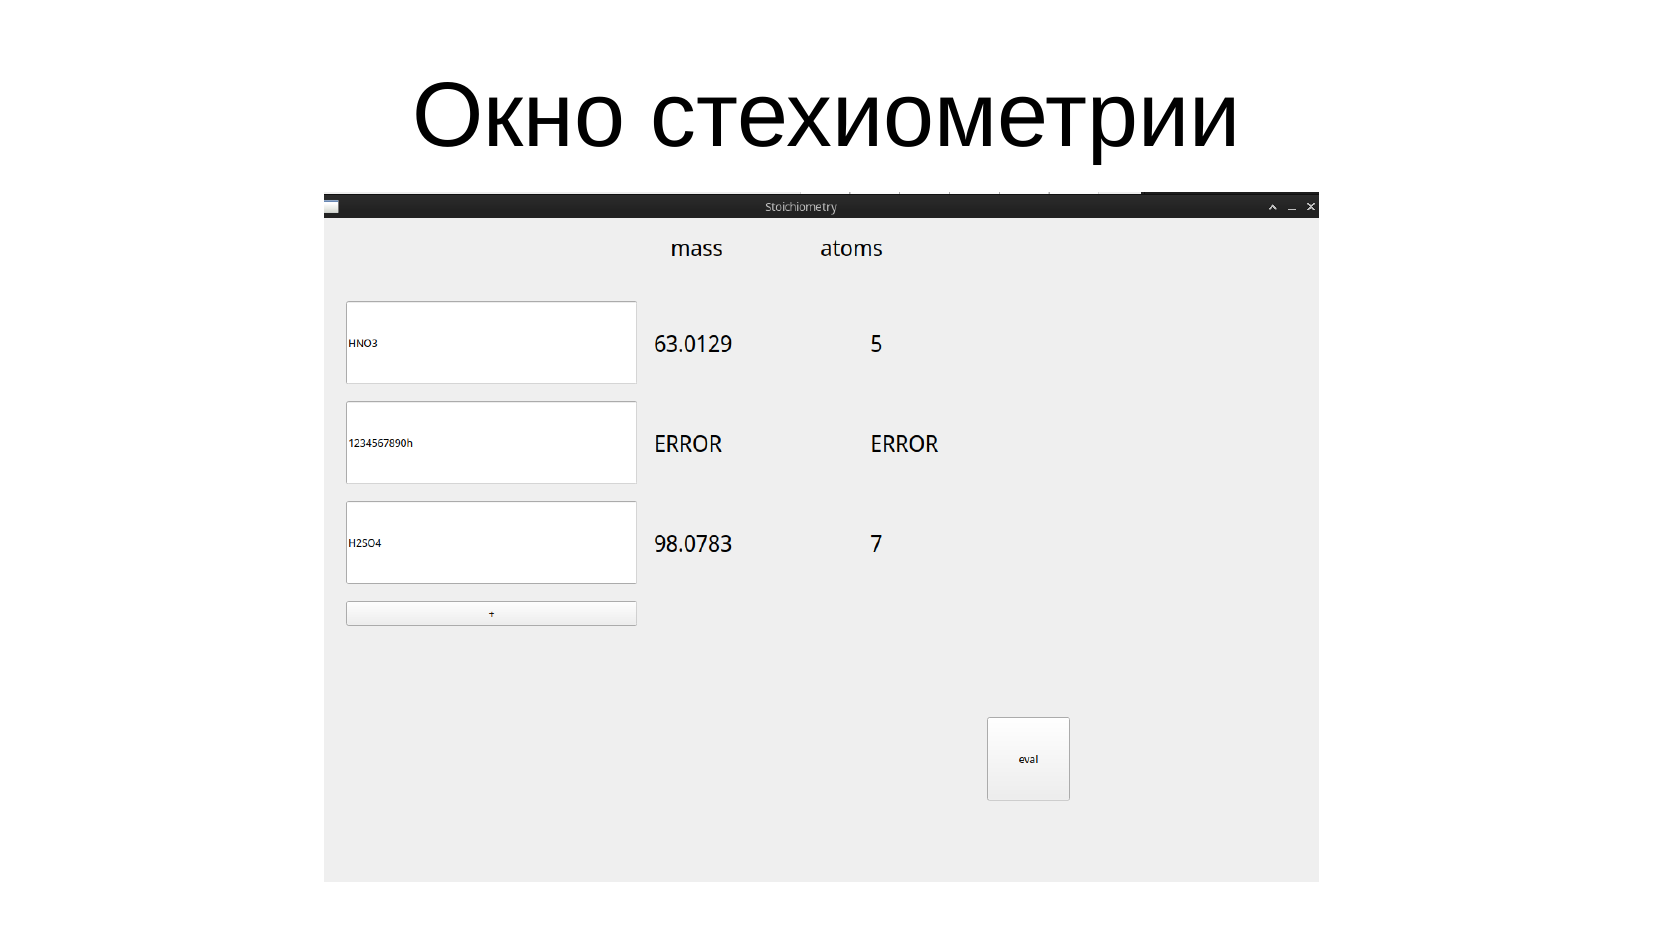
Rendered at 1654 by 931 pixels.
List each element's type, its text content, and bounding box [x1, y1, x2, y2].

picture [324, 192, 1319, 882]
title Окно стехиометрии [82, 37, 1571, 193]
